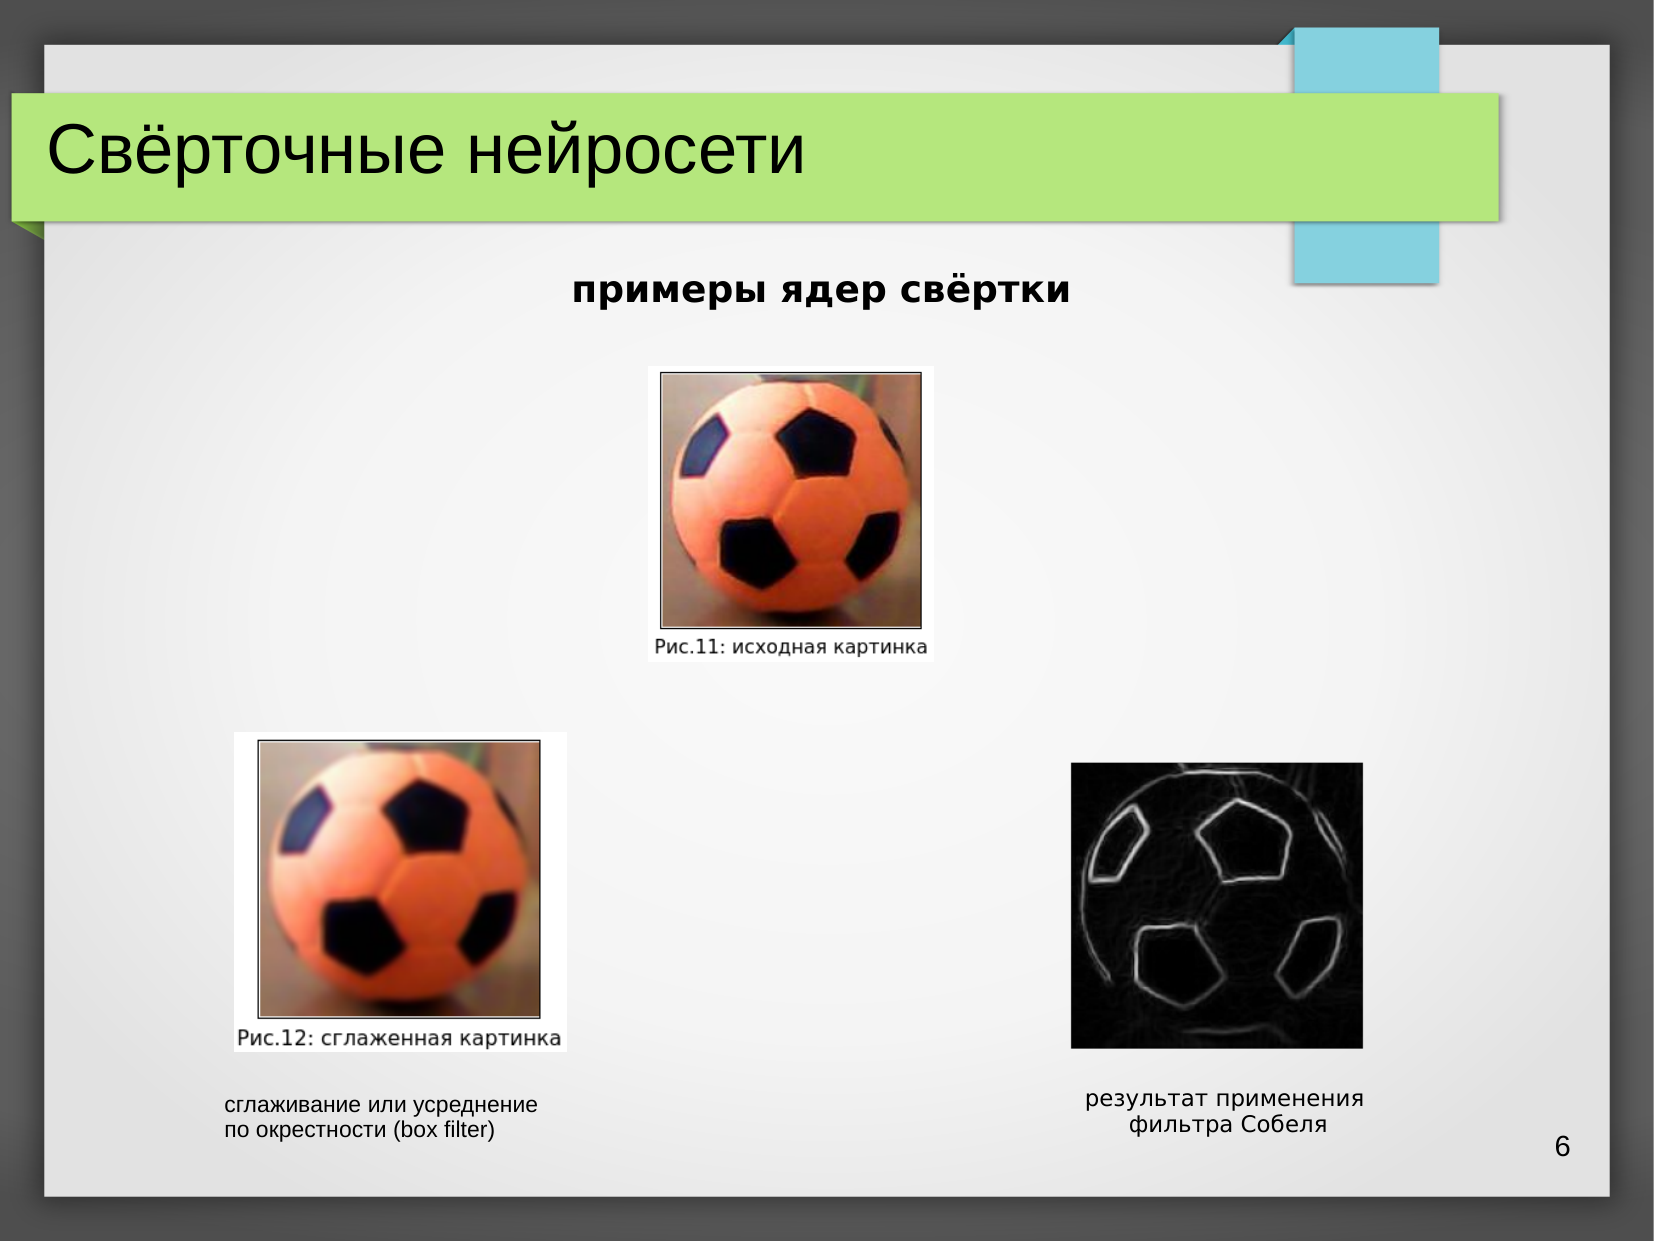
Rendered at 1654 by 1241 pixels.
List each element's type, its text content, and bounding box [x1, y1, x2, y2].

text_box результат применения фильтра Собеля [1062, 1077, 1394, 1146]
subtitle сглаживание или усреднение по окрестности (box ﬁlter) [224, 1074, 579, 1159]
title Свёрточные нейросети [46, 109, 1499, 190]
text_box примеры ядер свёртки [556, 260, 1087, 319]
picture [0, 0, 1654, 1241]
